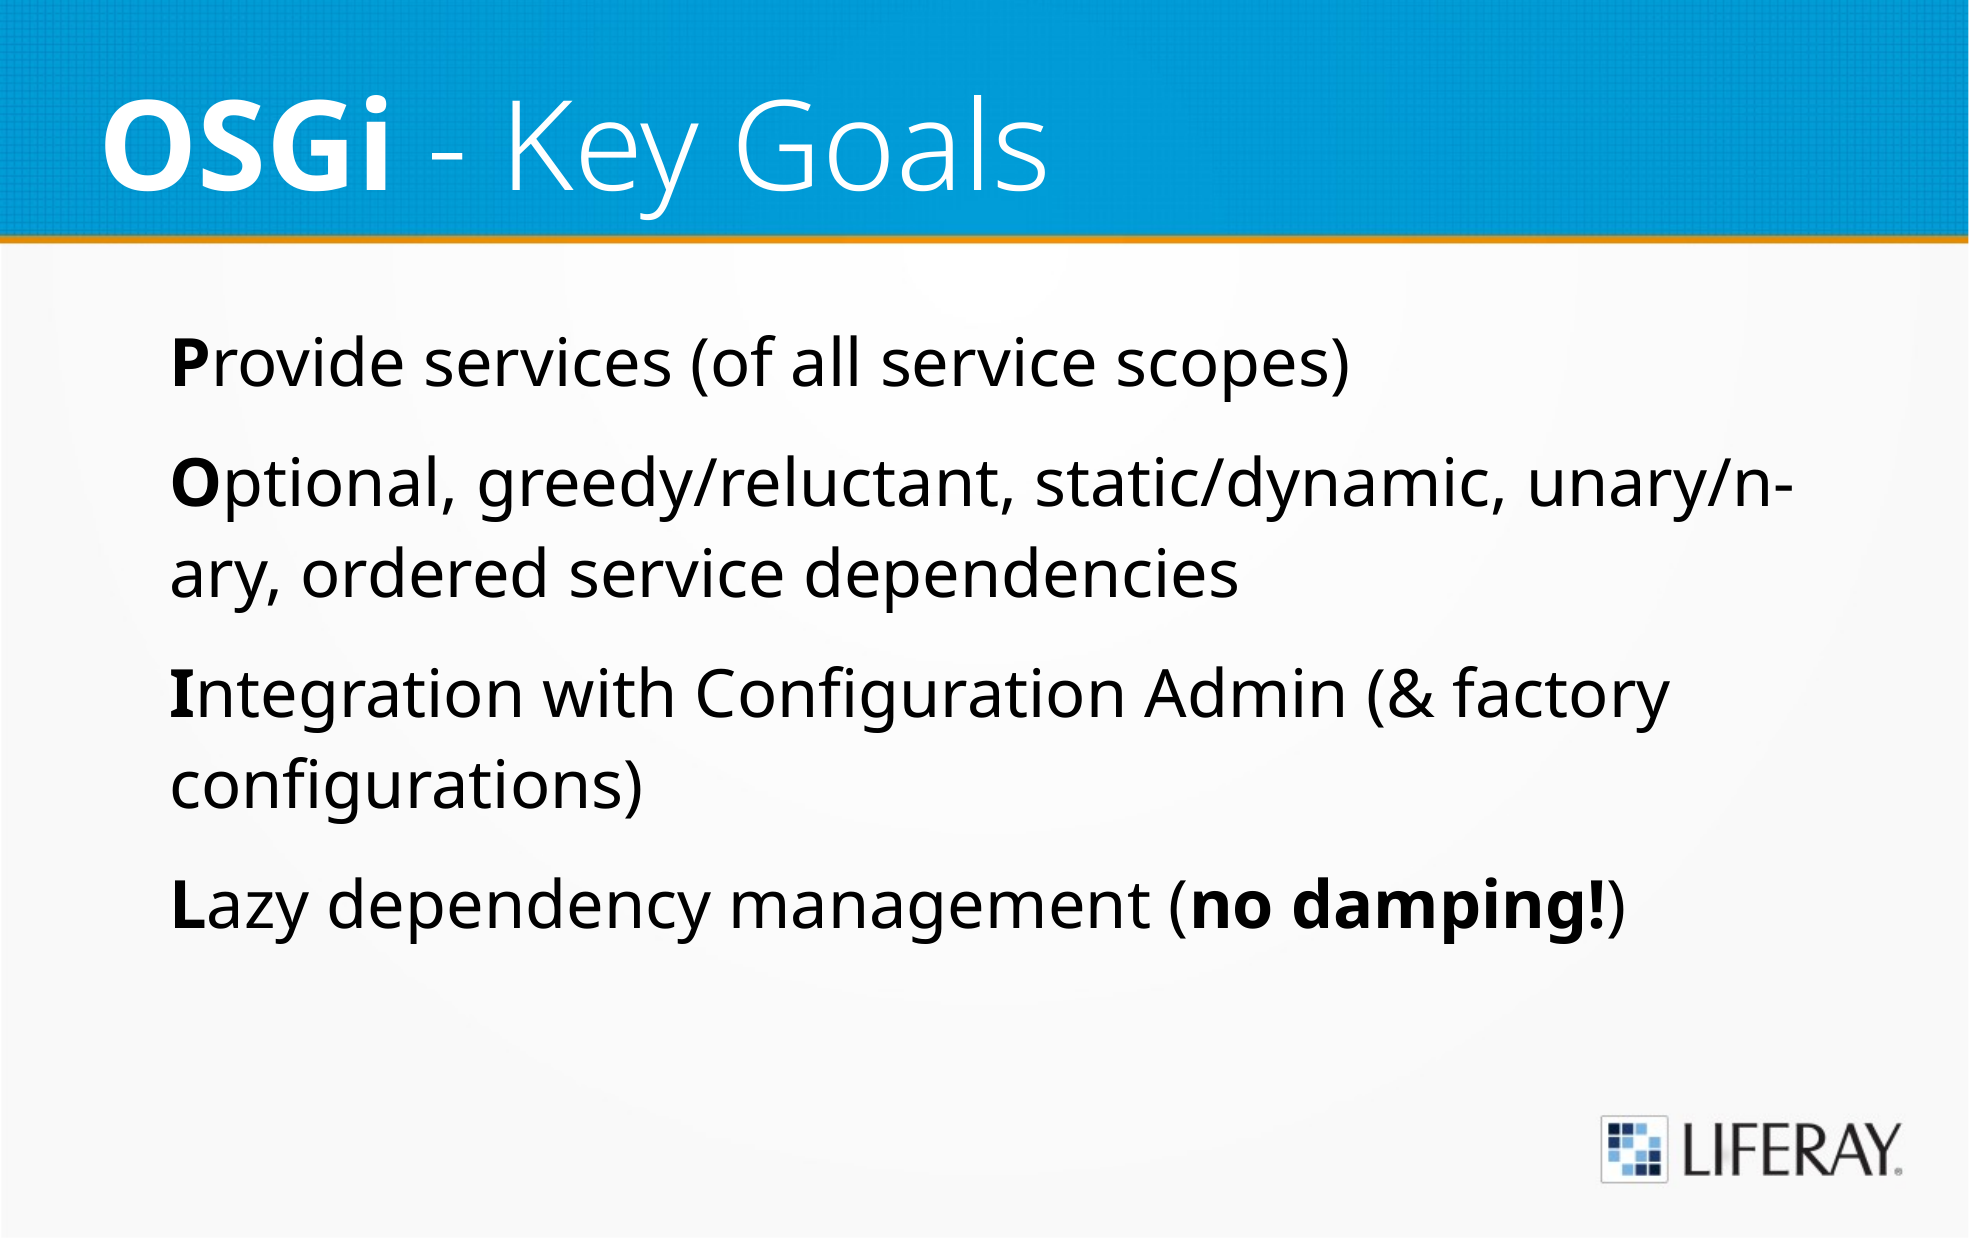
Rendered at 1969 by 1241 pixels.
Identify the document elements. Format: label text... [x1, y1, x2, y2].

picture [0, 233, 1969, 1241]
list Provide services (of all service scopes) Optional, greedy/reluctant, static/dynamic, unary/n-ary, ordered service dependencies Integration with Configuration Admin (& factory configurations) Lazy dependency management (no damping!) [98, 315, 1861, 1081]
title OSGi - Key Goals [98, 19, 1870, 227]
